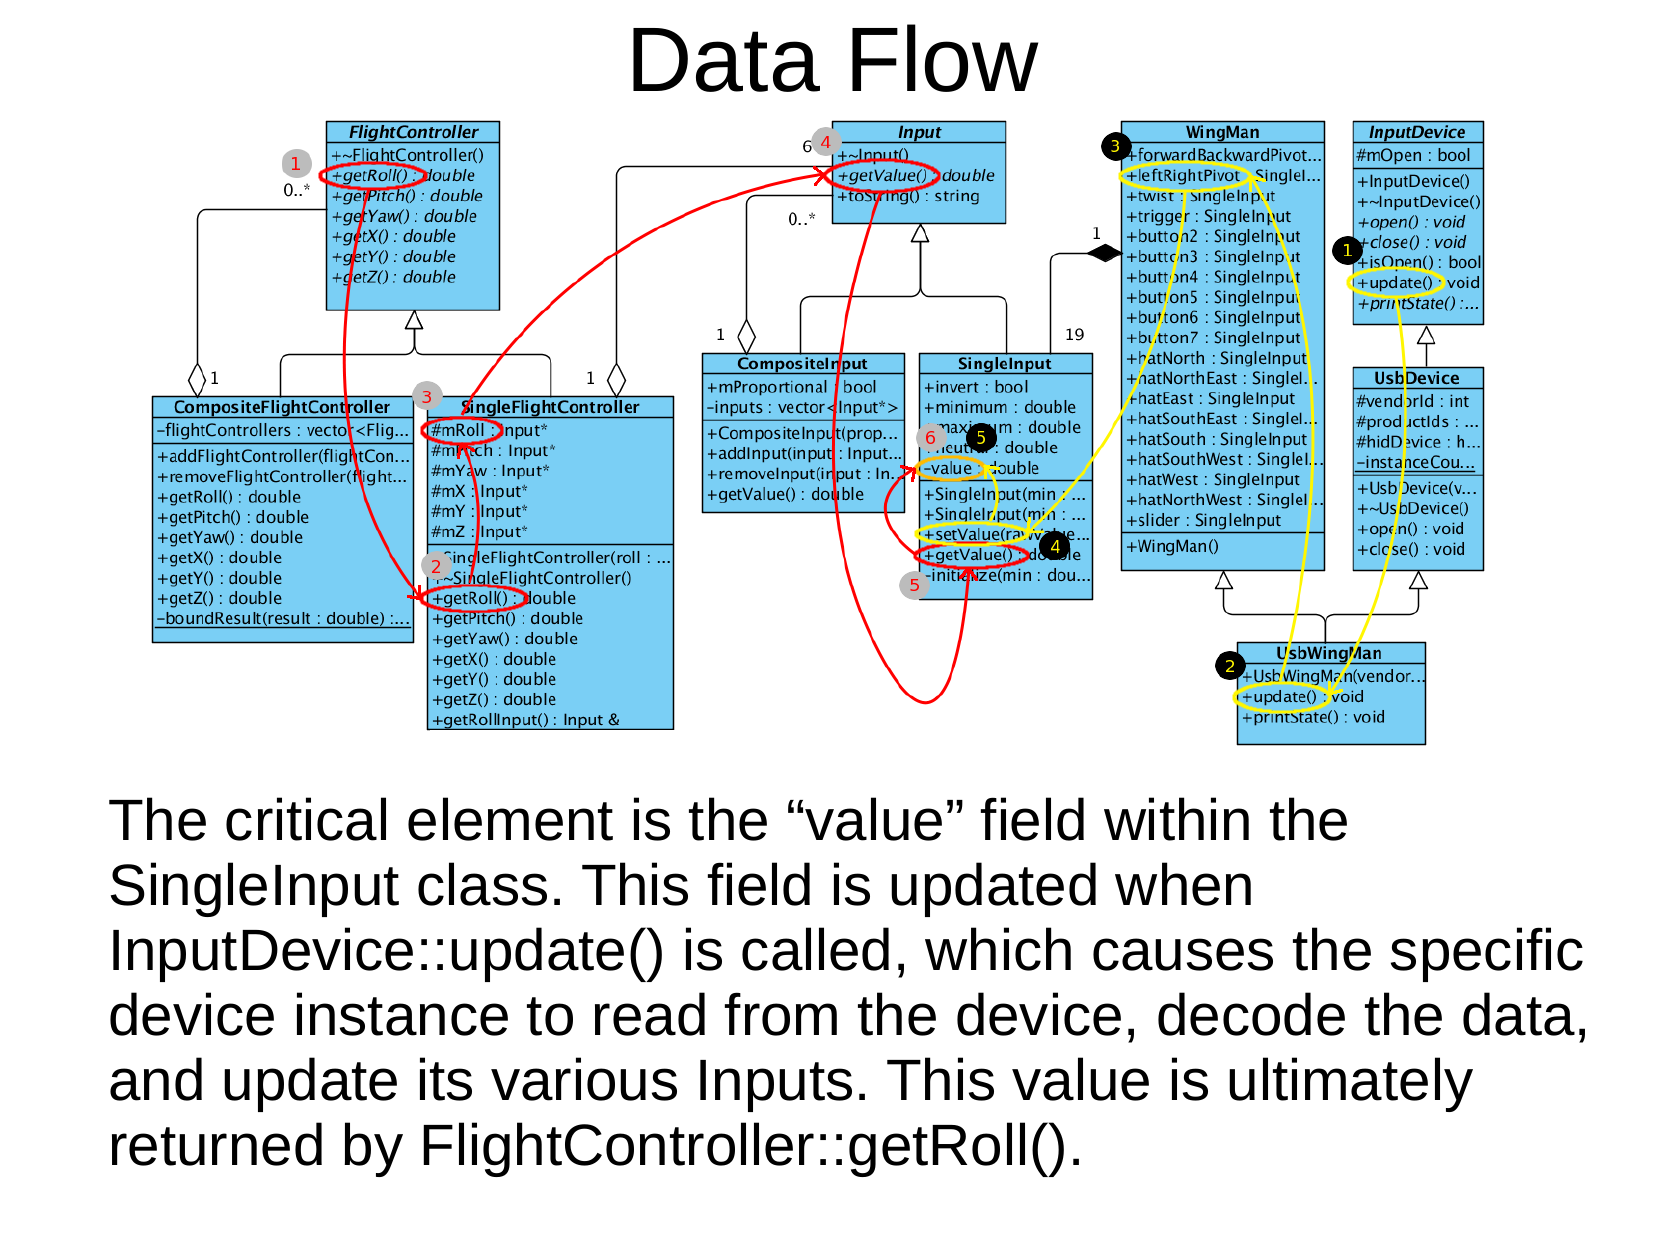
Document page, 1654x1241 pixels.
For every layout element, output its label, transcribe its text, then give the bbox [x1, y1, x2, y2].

list The critical element is the “value” field within the SingleInput class. This field is updated when InputDevice::update() is called, which causes the specific device instance to read from the device, decode the data, and update its various Inputs. This value is ultimately returned by FlightController::getRoll(). [37, 787, 1613, 1201]
picture [149, 118, 1487, 751]
title Data Flow [89, 6, 1578, 113]
